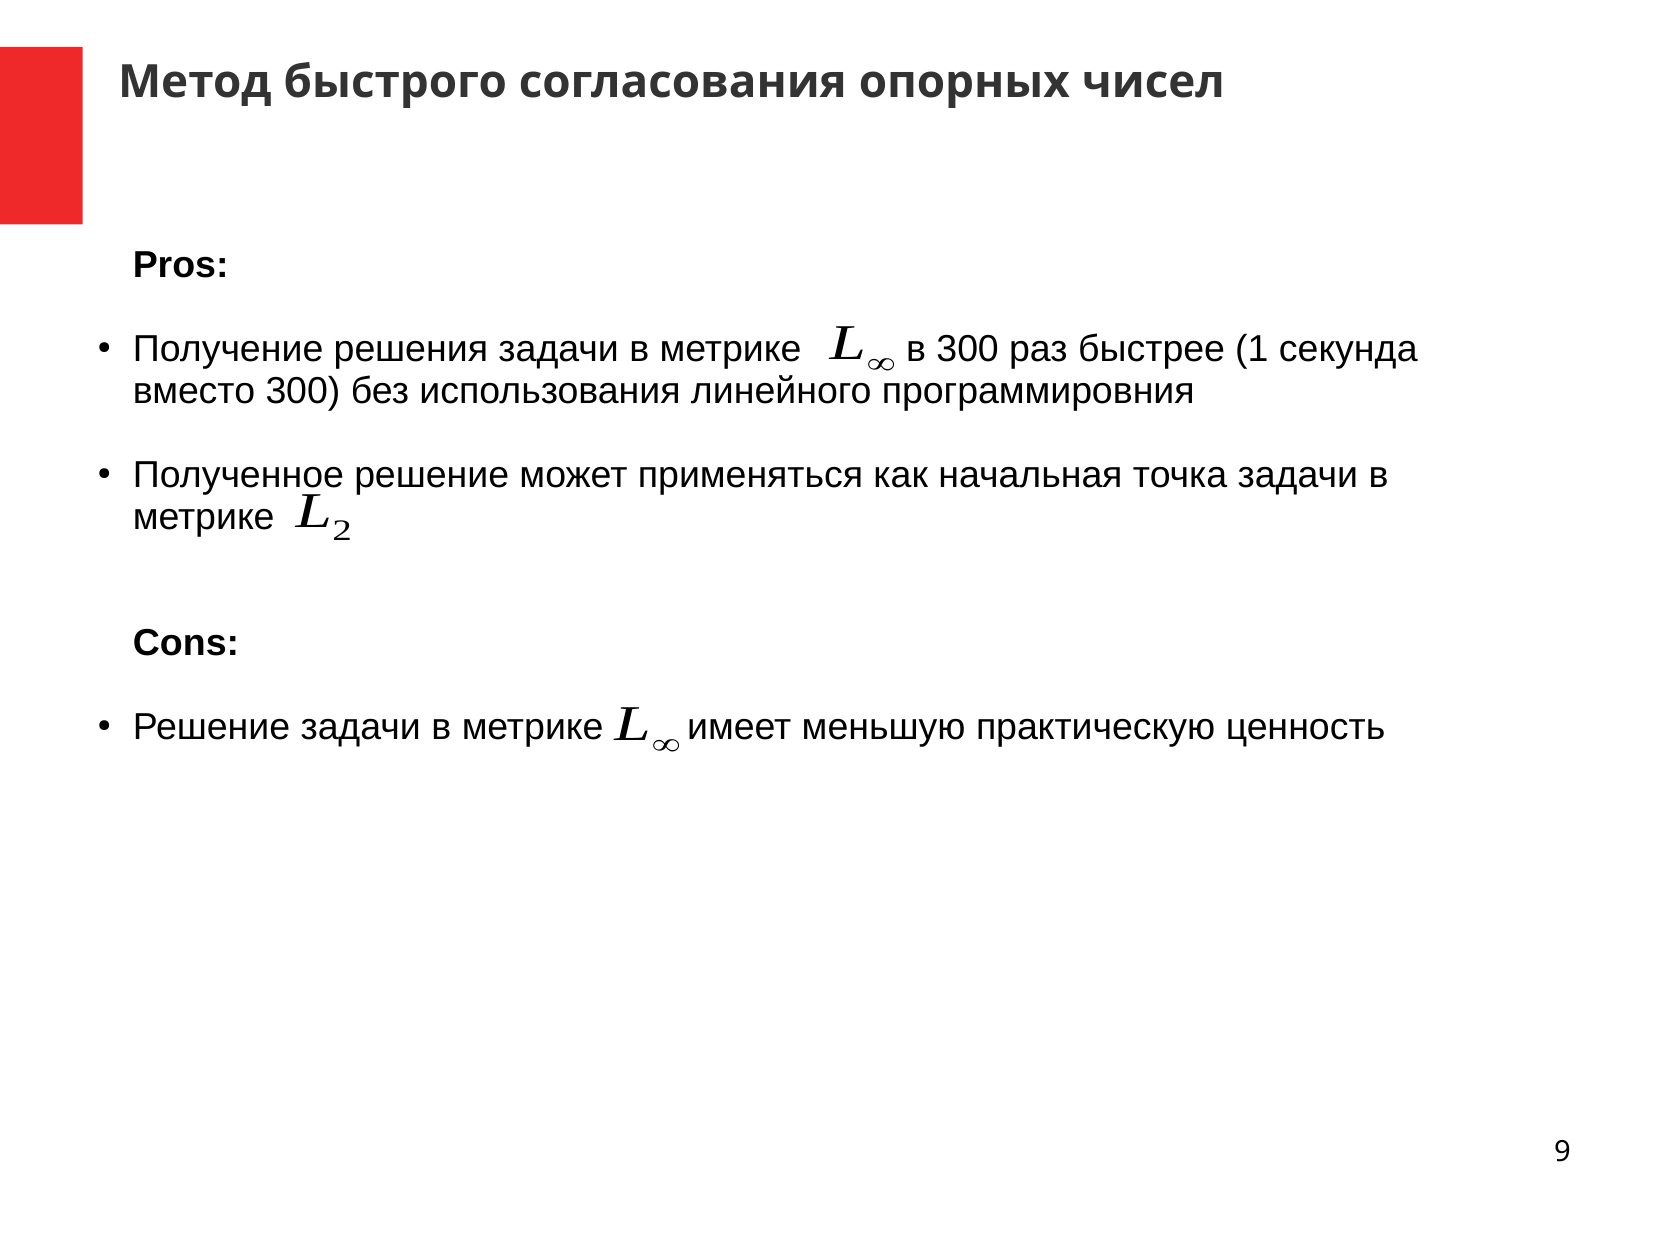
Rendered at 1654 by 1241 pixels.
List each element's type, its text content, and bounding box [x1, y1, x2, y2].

text_box Pros: Получение решения задачи в метрике в 300 раз быстрее (1 секунда вместо 300) без использования линейного программировния Полученное решение может применяться как начальная точка задачи в метрике Cons: Решение задачи в метрике имеет меньшую практическую ценность [82, 236, 1501, 755]
title Метод быстрого согласования опорных чисел [118, 0, 1571, 184]
chart [594, 696, 697, 753]
chart [809, 316, 912, 373]
chart [275, 484, 368, 548]
